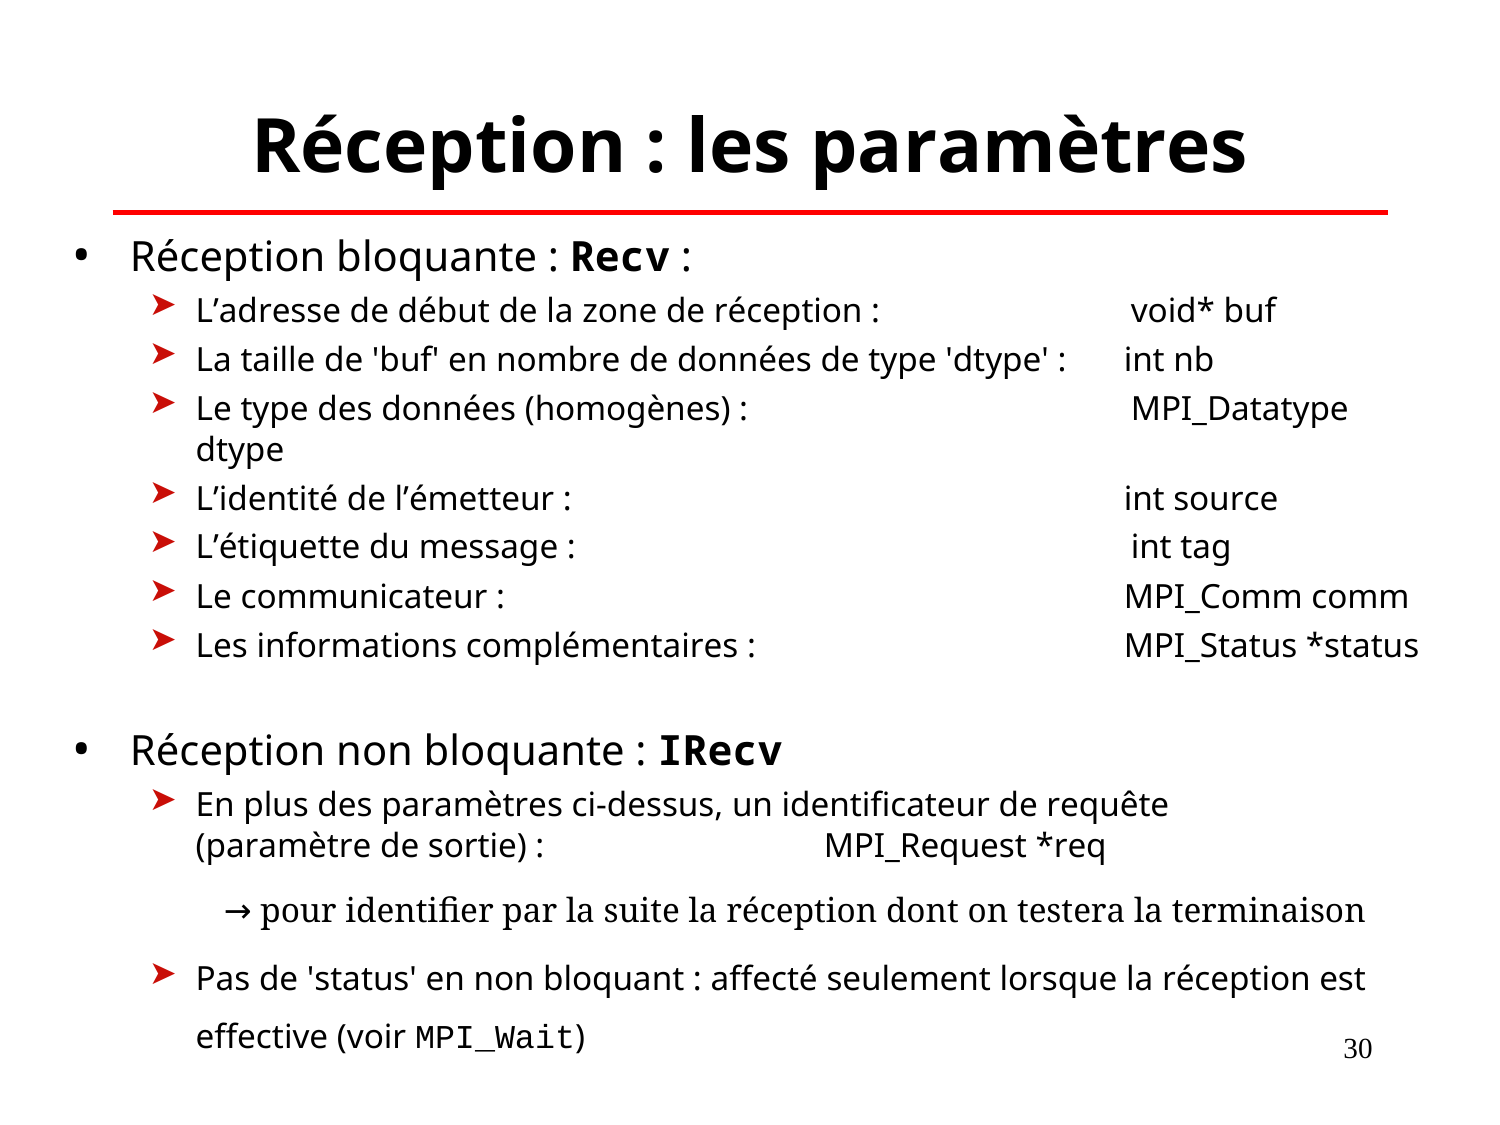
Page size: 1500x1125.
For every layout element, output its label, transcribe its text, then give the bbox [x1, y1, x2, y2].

title Réception : les paramètres [112, 49, 1388, 222]
list Réception bloquante : Recv : L’adresse de début de la zone de réception : void* buf La taille de 'buf' en nombre de données de type 'dtype' : int nb Le type des données (homogènes) : MPI_Datatype dtype L’identité de l’émetteur : int source L’étiquette du message : int tag Le communicateur : MPI_Comm comm Les informations complémentaires : MPI_Status *status Réception non bloquante : IRecv En plus des paramètres ci-dessus, un identificateur de requête (paramètre de sortie) : MPI_Request *req → pour identifier par la suite la réception dont on testera la terminaison Pas de 'status' en non bloquant : affecté seulement lorsque la réception est effective (voir MPI_Wait) [59, 222, 1447, 1011]
